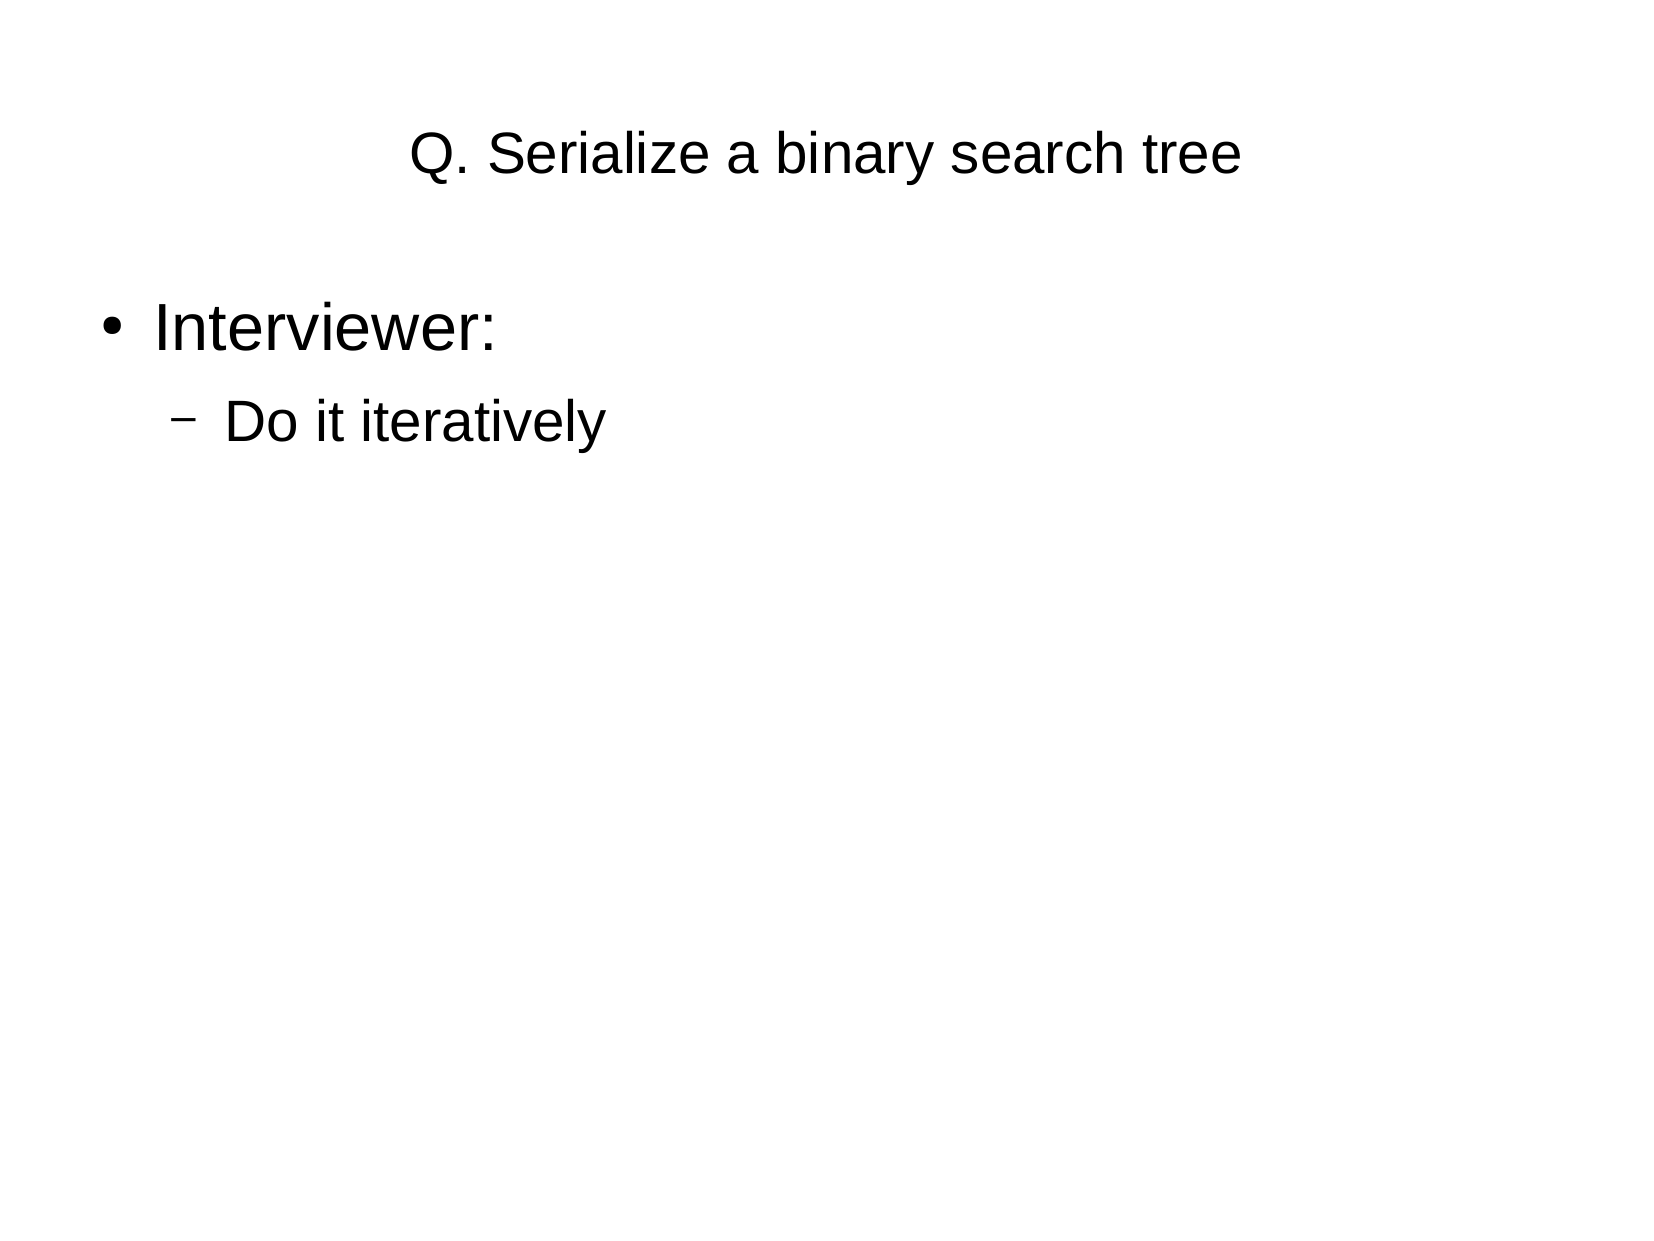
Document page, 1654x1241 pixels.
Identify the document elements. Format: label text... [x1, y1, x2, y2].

title Q. Serialize a binary search tree [82, 49, 1571, 257]
list Interviewer: Do it iteratively [82, 290, 1571, 1010]
